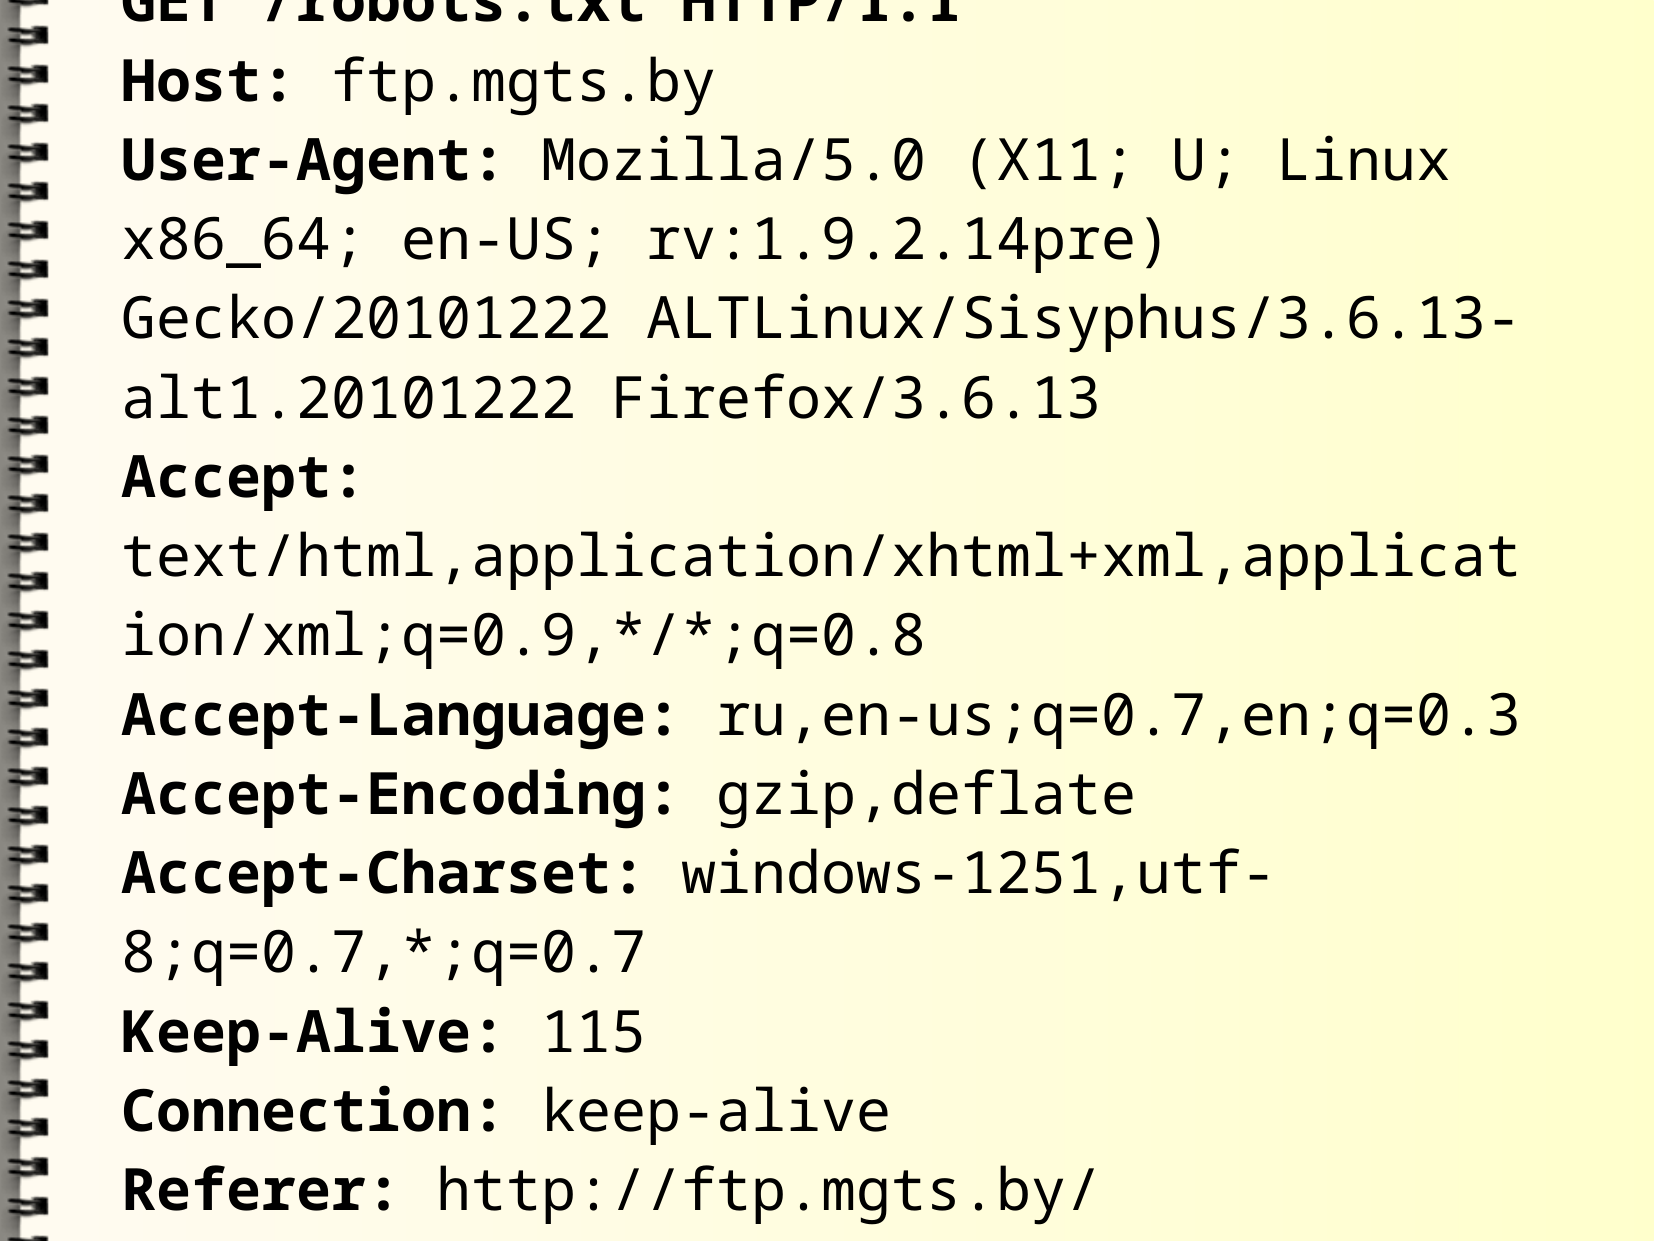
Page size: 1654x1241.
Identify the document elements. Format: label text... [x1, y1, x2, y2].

subtitle GET /robots.txt HTTP/1.1 Host: ftp.mgts.by User-Agent: Mozilla/5.0 (X11; U; Linux x86_64; en-US; rv:1.9.2.14pre) Gecko/20101222 ALTLinux/Sisyphus/3.6.13-alt1.20101222 Firefox/3.6.13 Accept: text/html,application/xhtml+xml,application/xml;q=0.9,*/*;q=0.8 Accept-Language: ru,en-us;q=0.7,en;q=0.3 Accept-Encoding: gzip,deflate Accept-Charset: windows-1251,utf-8;q=0.7,*;q=0.7 Keep-Alive: 115 Connection: keep-alive Referer: http://ftp.mgts.by/ [121, 83, 1534, 1183]
picture [0, 0, 1654, 1241]
